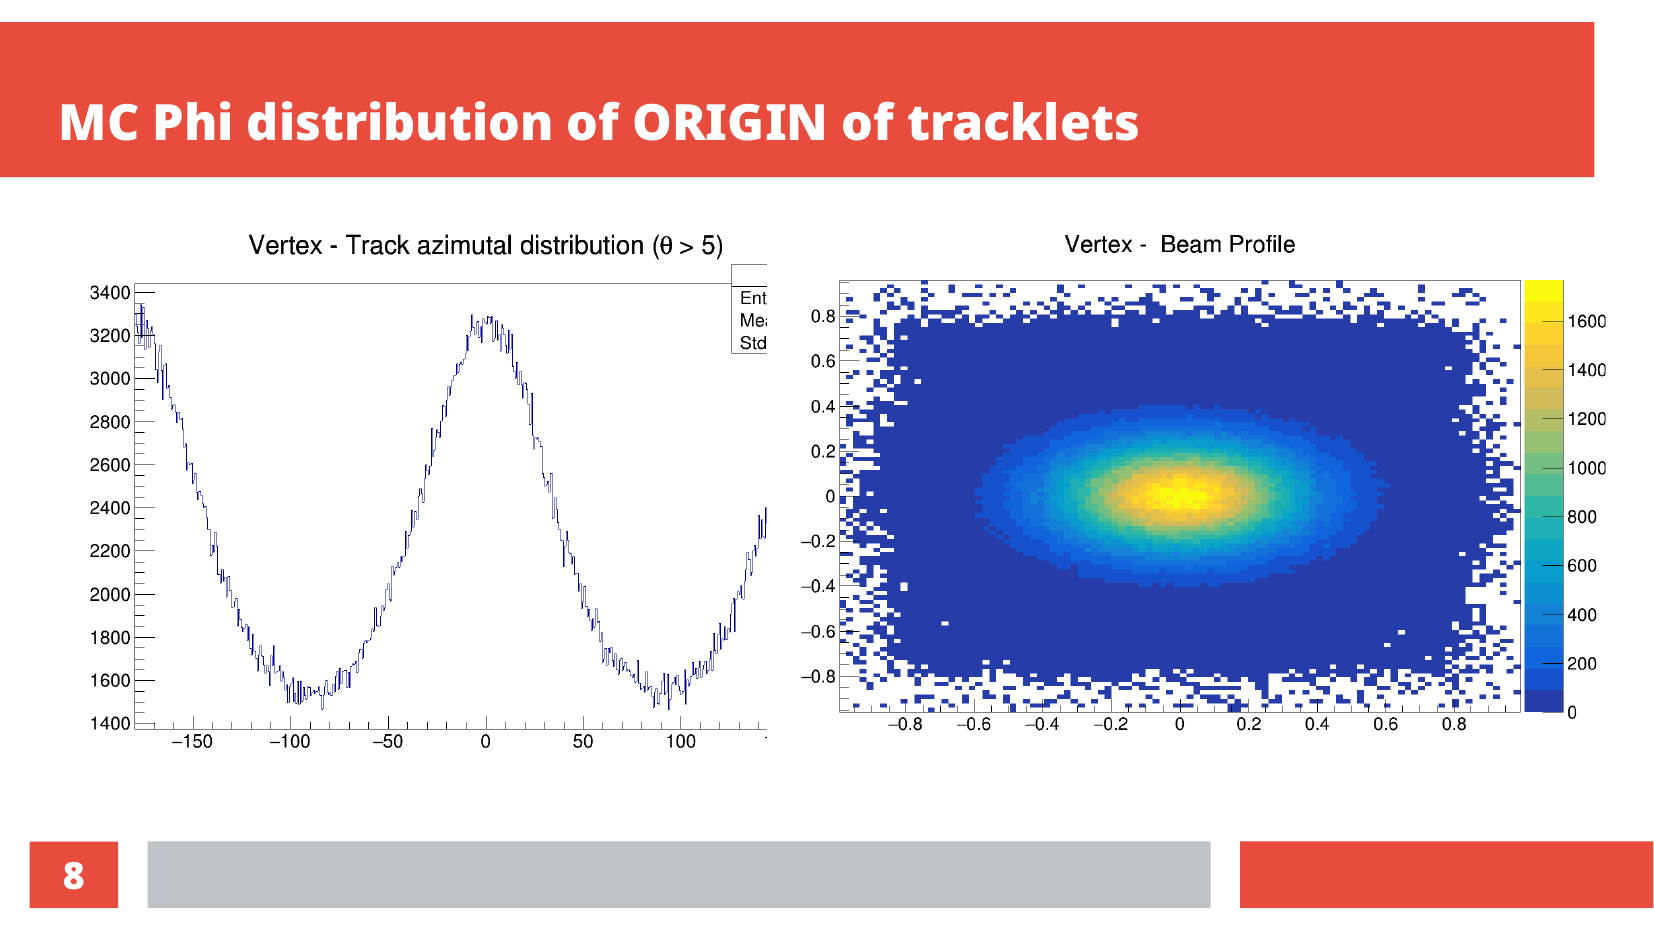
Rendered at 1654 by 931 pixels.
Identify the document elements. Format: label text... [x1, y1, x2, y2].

picture [57, 227, 1606, 759]
title MC Phi distribution of ORIGIN of tracklets [59, 44, 1595, 156]
